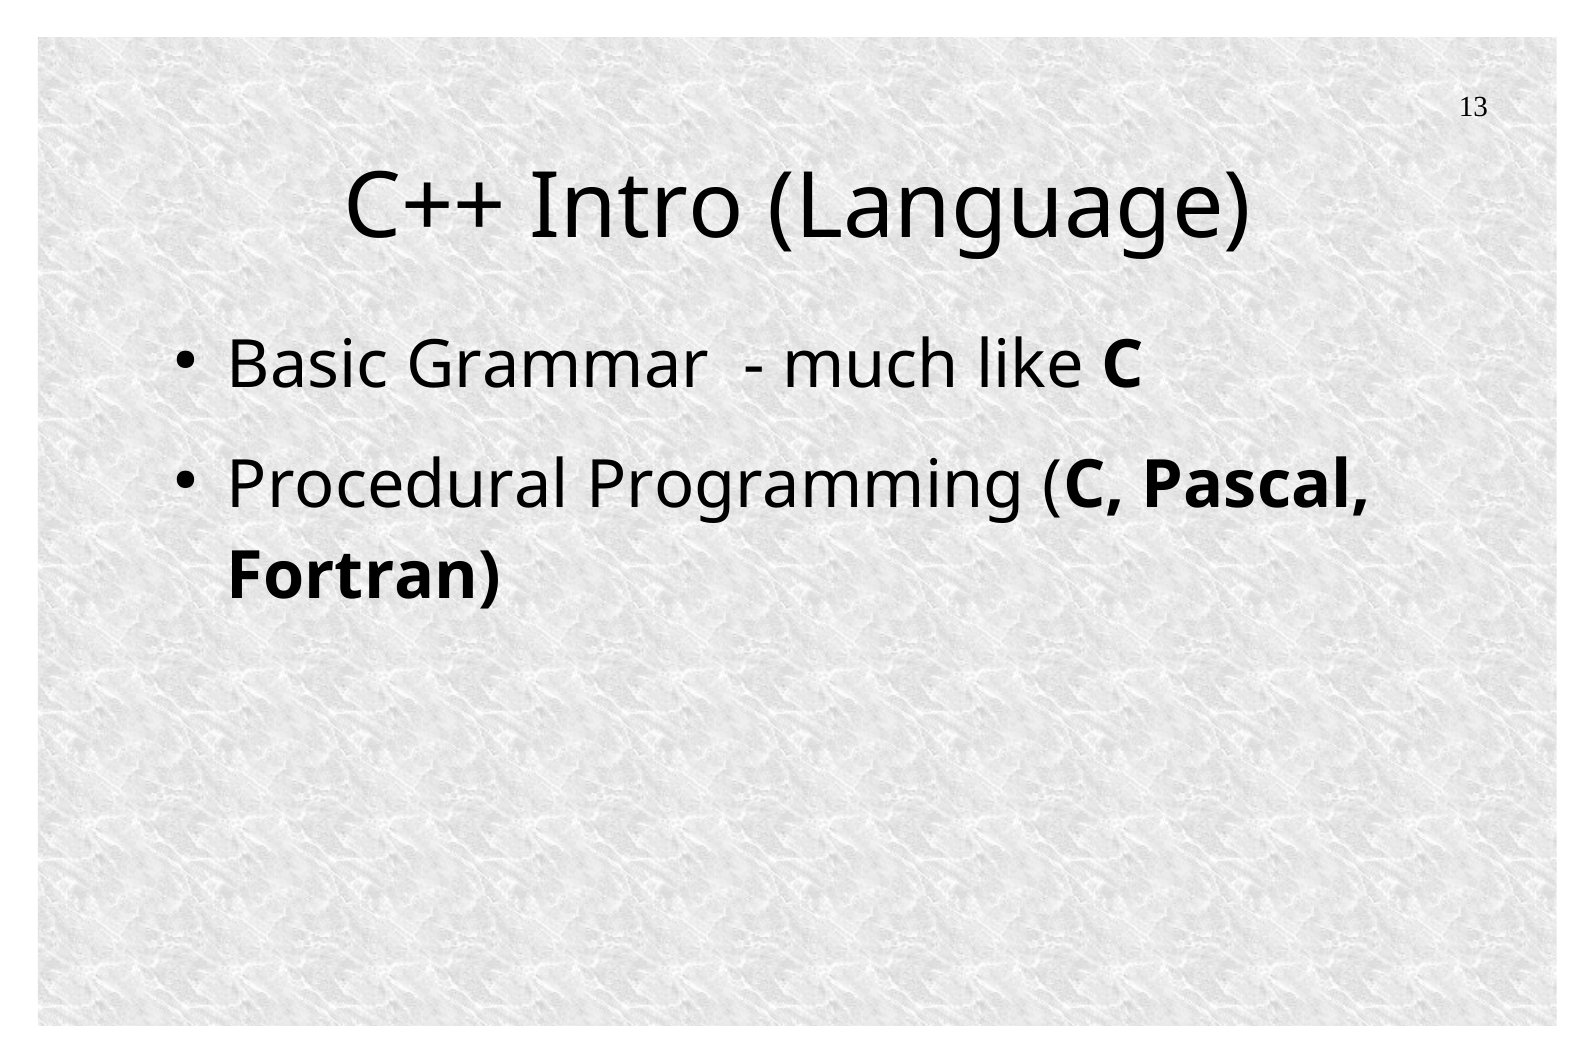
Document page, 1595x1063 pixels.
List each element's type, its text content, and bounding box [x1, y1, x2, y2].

list Basic Grammar - much like C Procedural Programming (C, Pascal, Fortran) [155, 316, 1515, 939]
picture [37, 37, 1557, 1026]
title C++ Intro (Language) [149, 119, 1447, 285]
